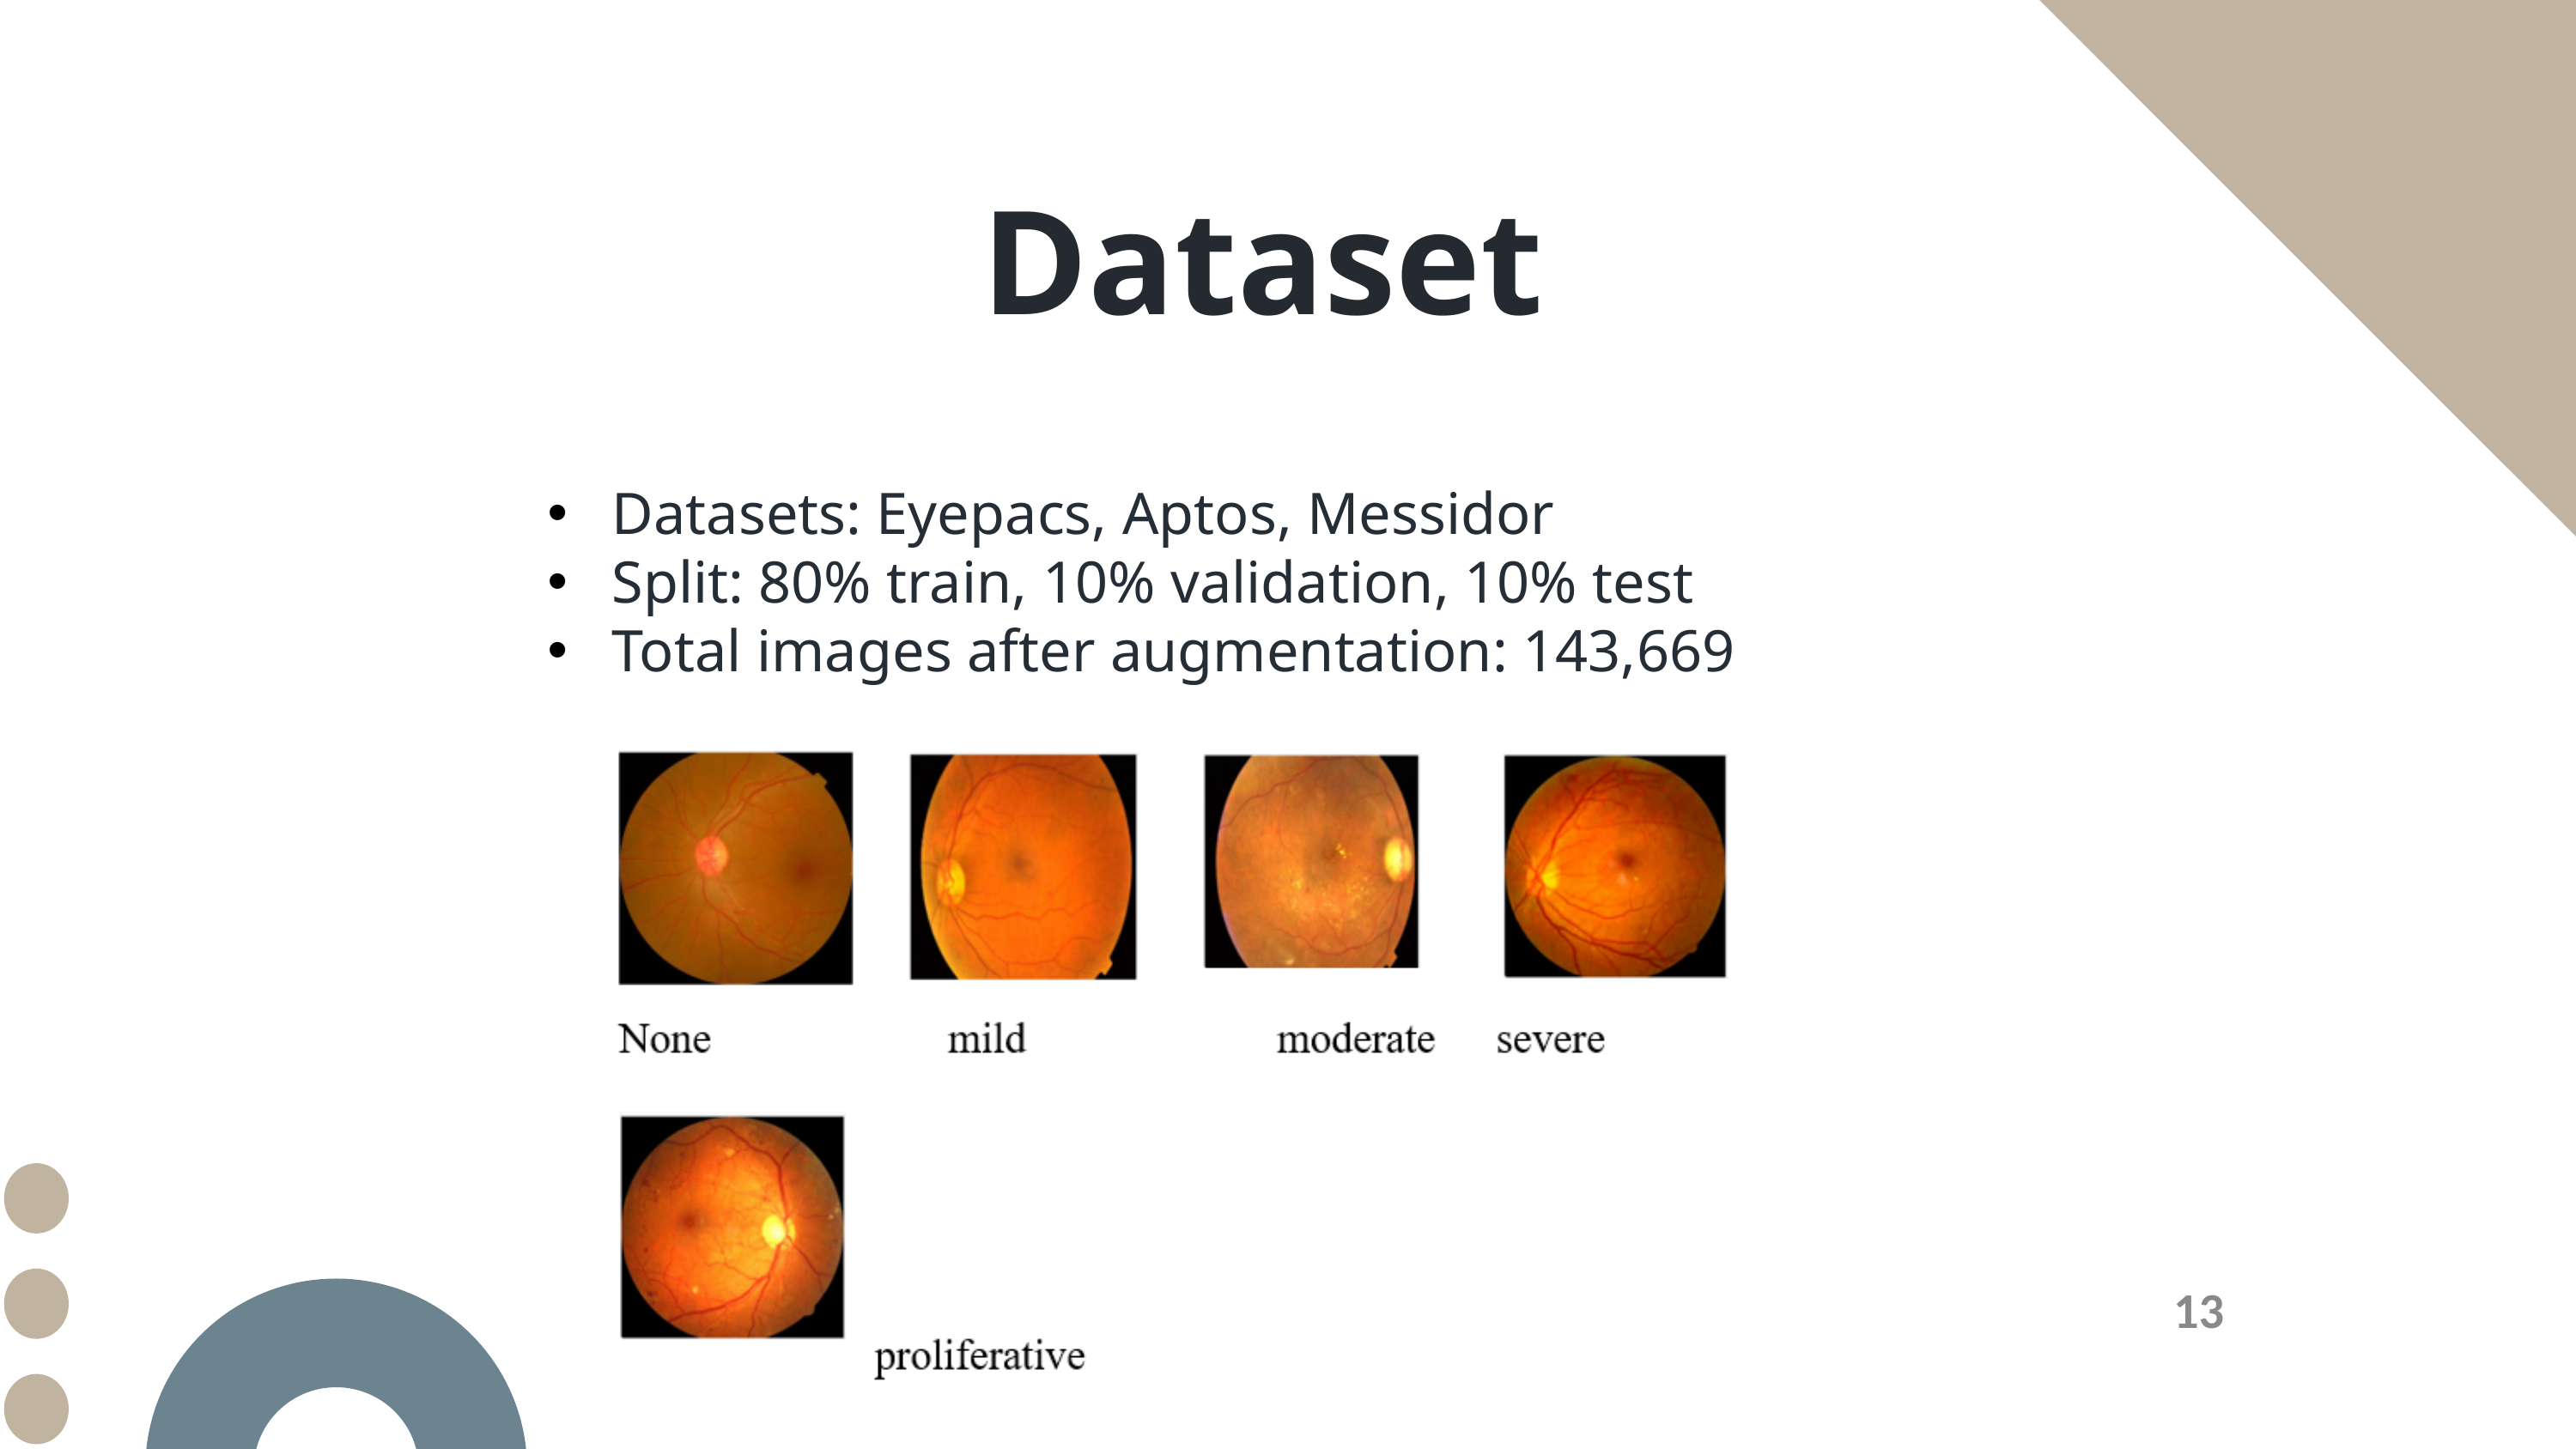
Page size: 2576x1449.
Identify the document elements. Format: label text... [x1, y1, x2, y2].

picture [569, 723, 1766, 1414]
text_box [0, 1158, 73, 1449]
text_box Dataset [527, 227, 1999, 346]
text_box Datasets: Eyepacs, Aptos, Messidor Split: 80% train, 10% validation, 10% test Total images after augmentation: 143,669 [547, 477, 2093, 686]
text_box [144, 1278, 528, 1449]
text_box [2021, 0, 2576, 562]
slide_number 13 [2160, 1271, 2461, 1324]
